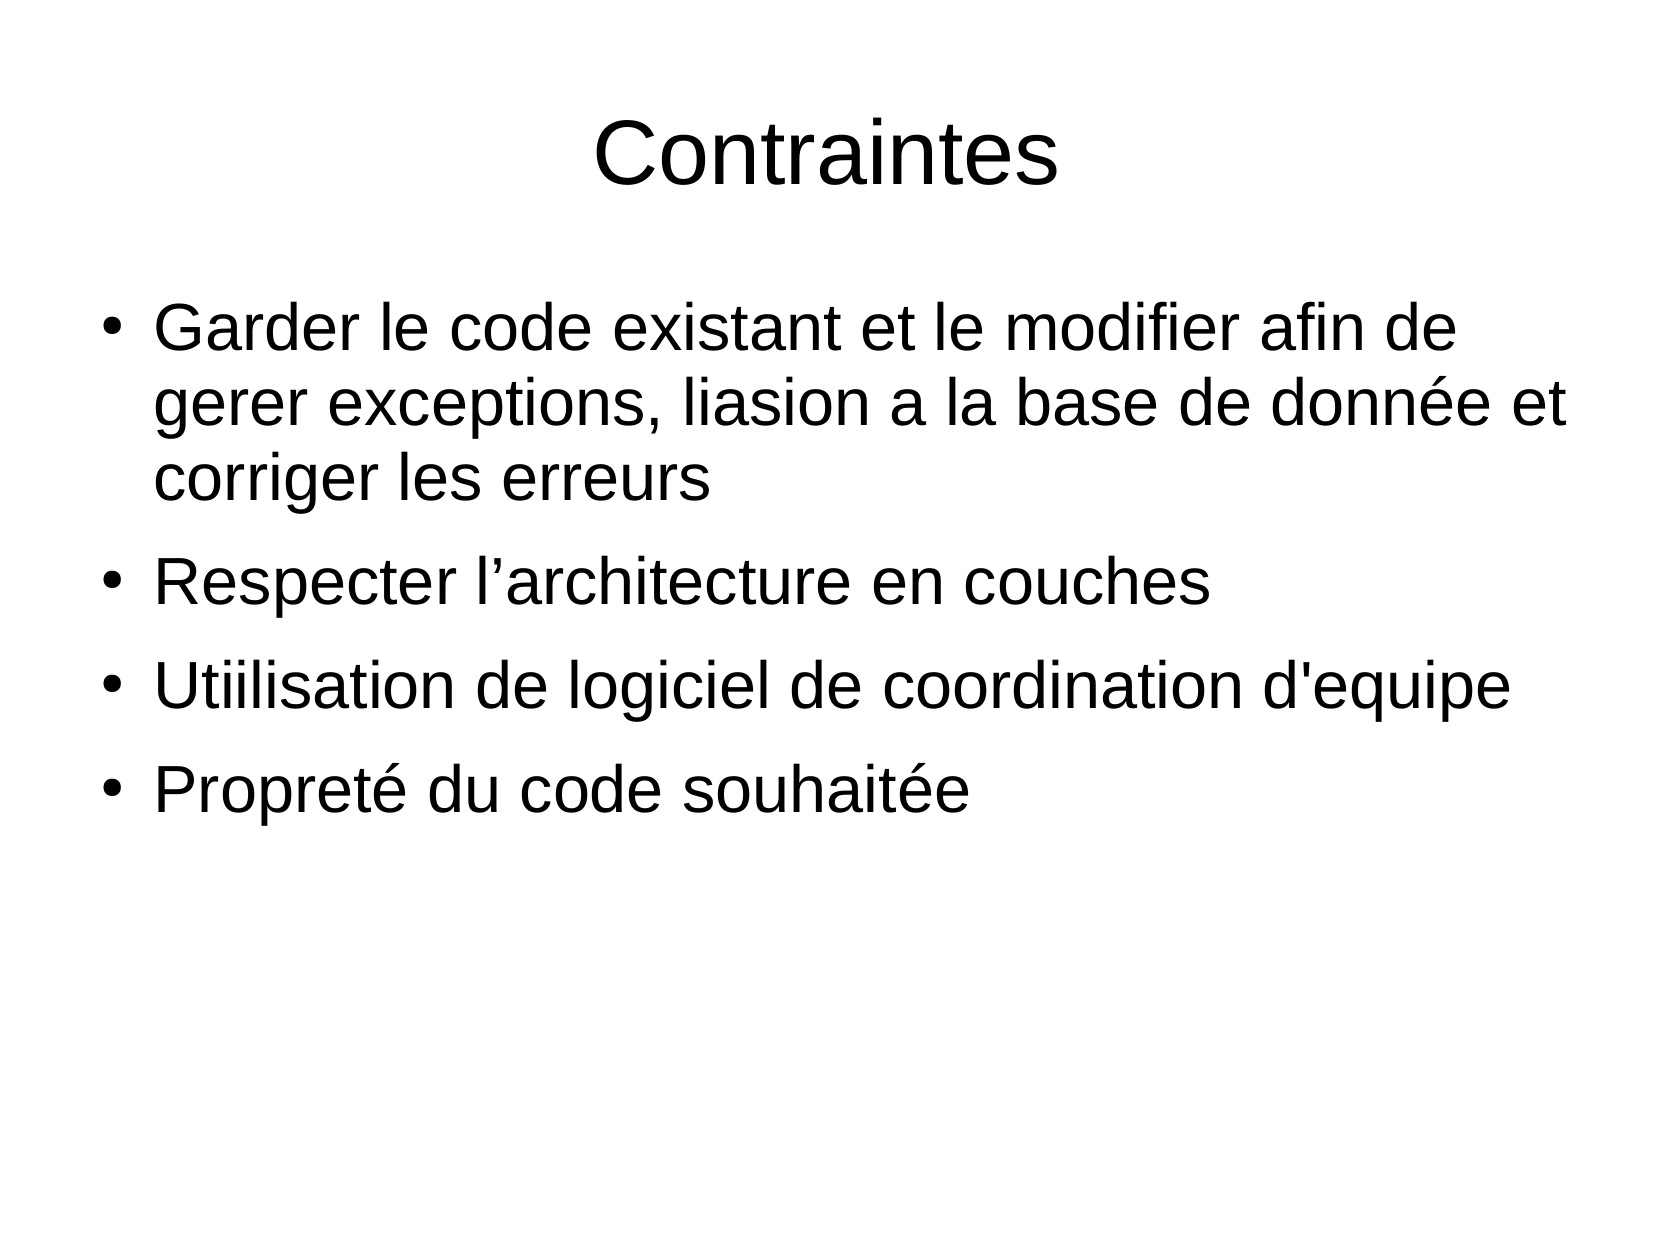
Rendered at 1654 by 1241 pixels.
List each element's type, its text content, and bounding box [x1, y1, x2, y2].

list Garder le code existant et le modifier afin de gerer exceptions, liasion a la base de donnée et corriger les erreurs Respecter l’architecture en couches Utiilisation de logiciel de coordination d'equipe Propreté du code souhaitée [82, 290, 1571, 1109]
title Contraintes [82, 49, 1571, 257]
